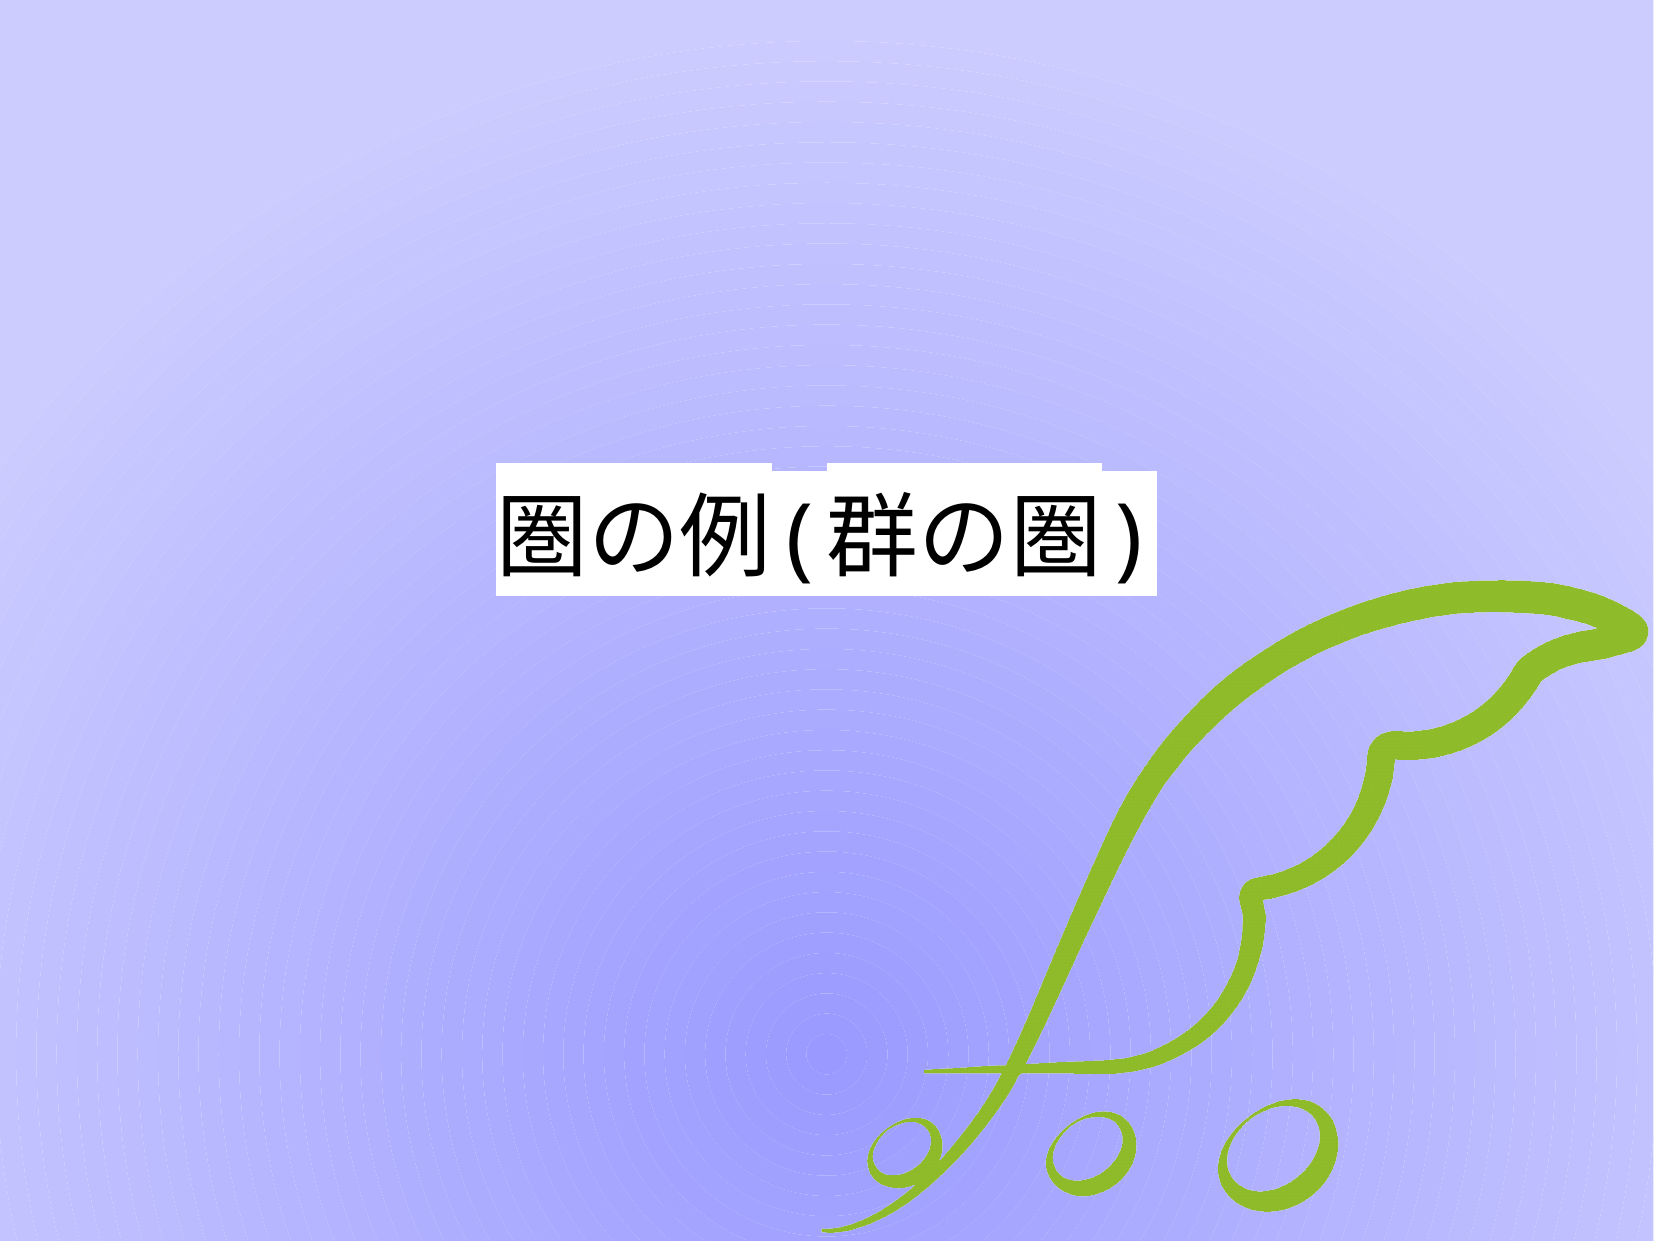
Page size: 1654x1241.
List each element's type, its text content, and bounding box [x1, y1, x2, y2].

subtitle 圏の例(群の圏) [82, 49, 1571, 1010]
picture [820, 578, 1650, 1235]
